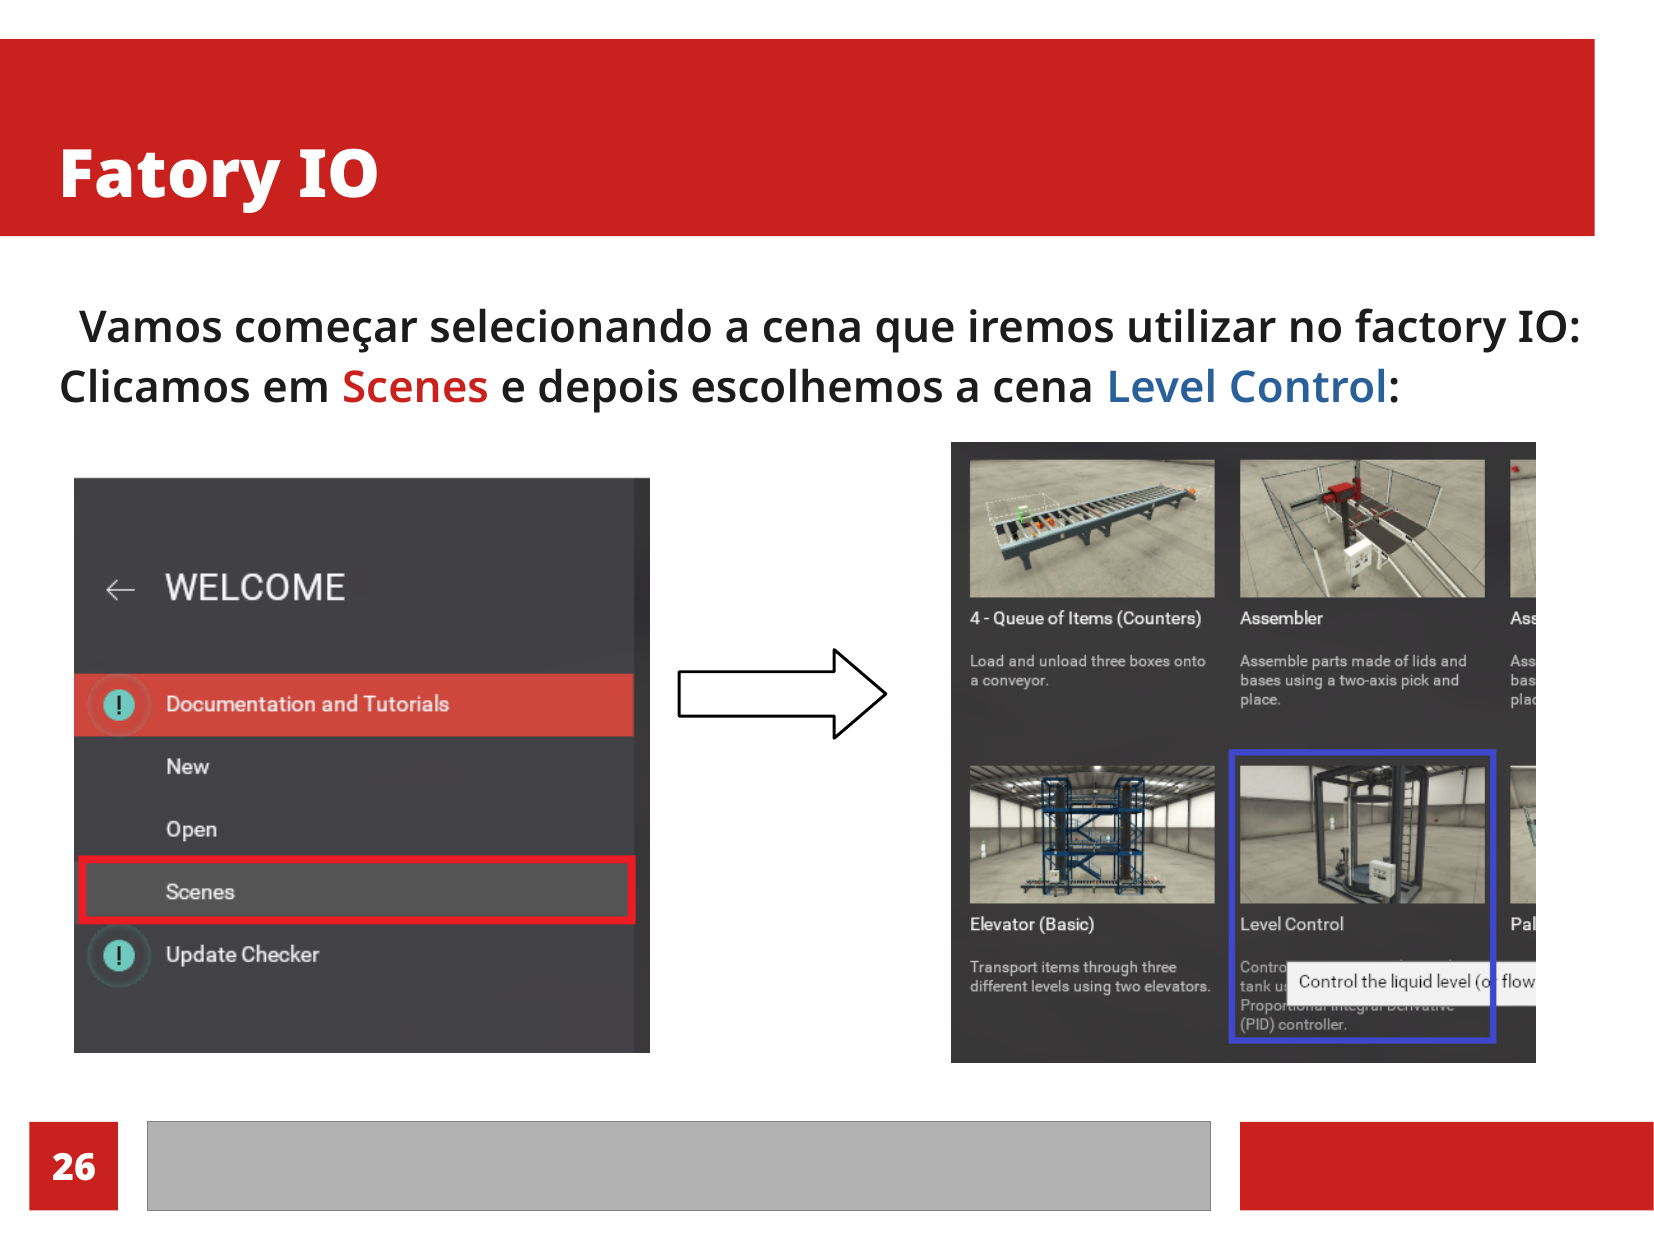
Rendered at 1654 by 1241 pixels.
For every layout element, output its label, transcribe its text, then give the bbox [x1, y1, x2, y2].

picture [74, 472, 650, 1053]
text_box [679, 649, 886, 739]
picture [951, 442, 1536, 1063]
title Fatory IO [58, 58, 1595, 217]
list Vamos começar selecionando a cena que iremos utilizar no factory IO: Clicamos em Scenes e depois escolhemos a cena Level Control: [58, 295, 1595, 443]
